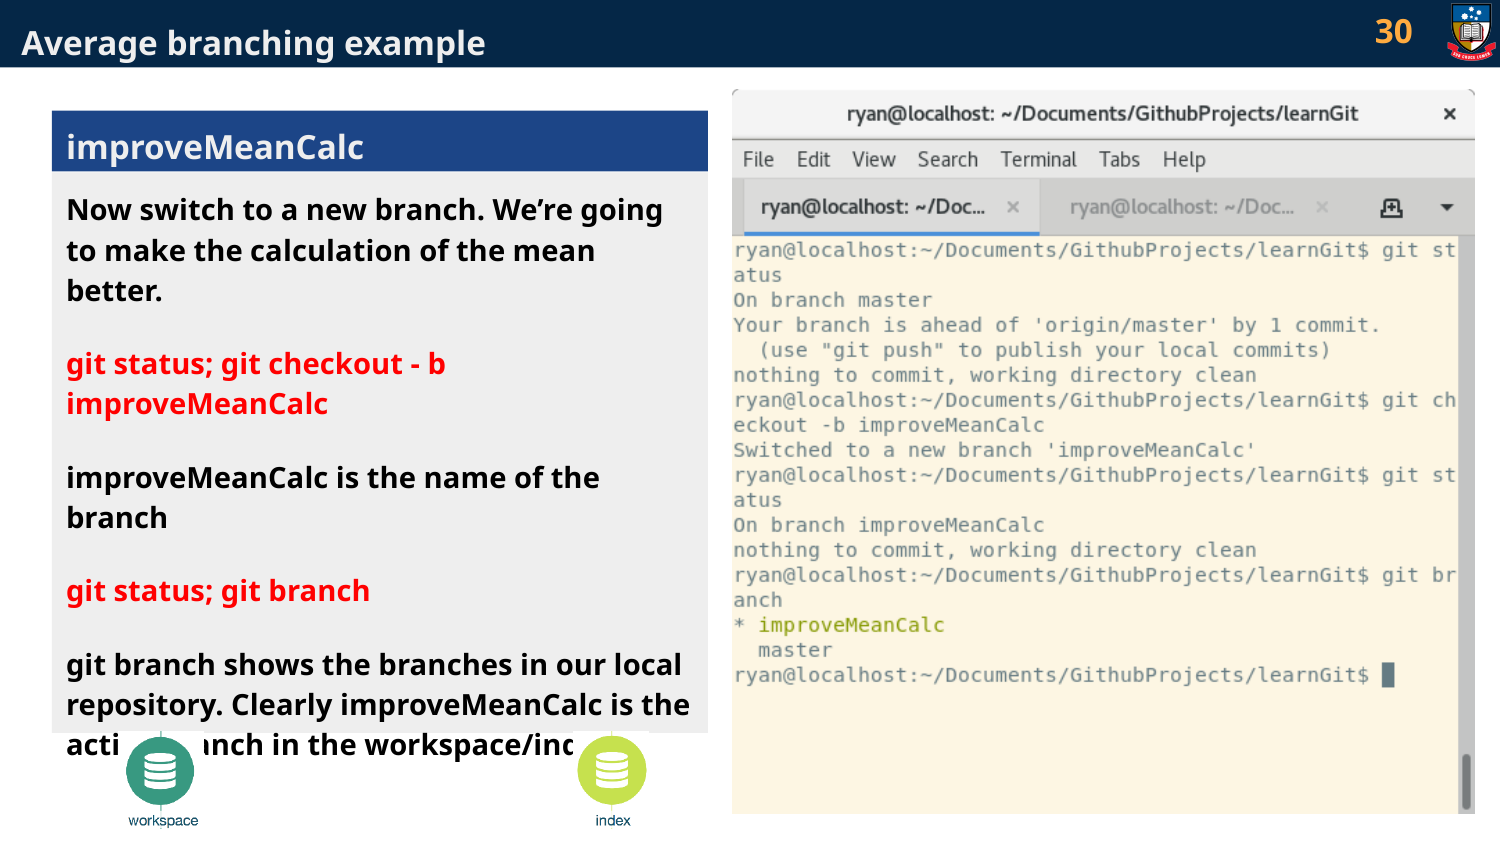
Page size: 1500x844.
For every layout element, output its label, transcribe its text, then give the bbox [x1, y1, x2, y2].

title improveMeanCalc [51, 110, 708, 171]
slide_number <number> [1338, 0, 1428, 65]
picture [1446, 1, 1497, 63]
subtitle Average branching example [6, 1, 728, 63]
picture [732, 89, 1475, 814]
picture [573, 731, 649, 830]
list Now switch to a new branch. We’re going to make the calculation of the mean better. git status; git checkout - b improveMeanCalc improveMeanCalc is the name of the branch git status; git branch git branch shows the branches in our local repository. Clearly improveMeanCalc is the active branch in the workspace/index [51, 171, 708, 732]
picture [118, 731, 204, 830]
